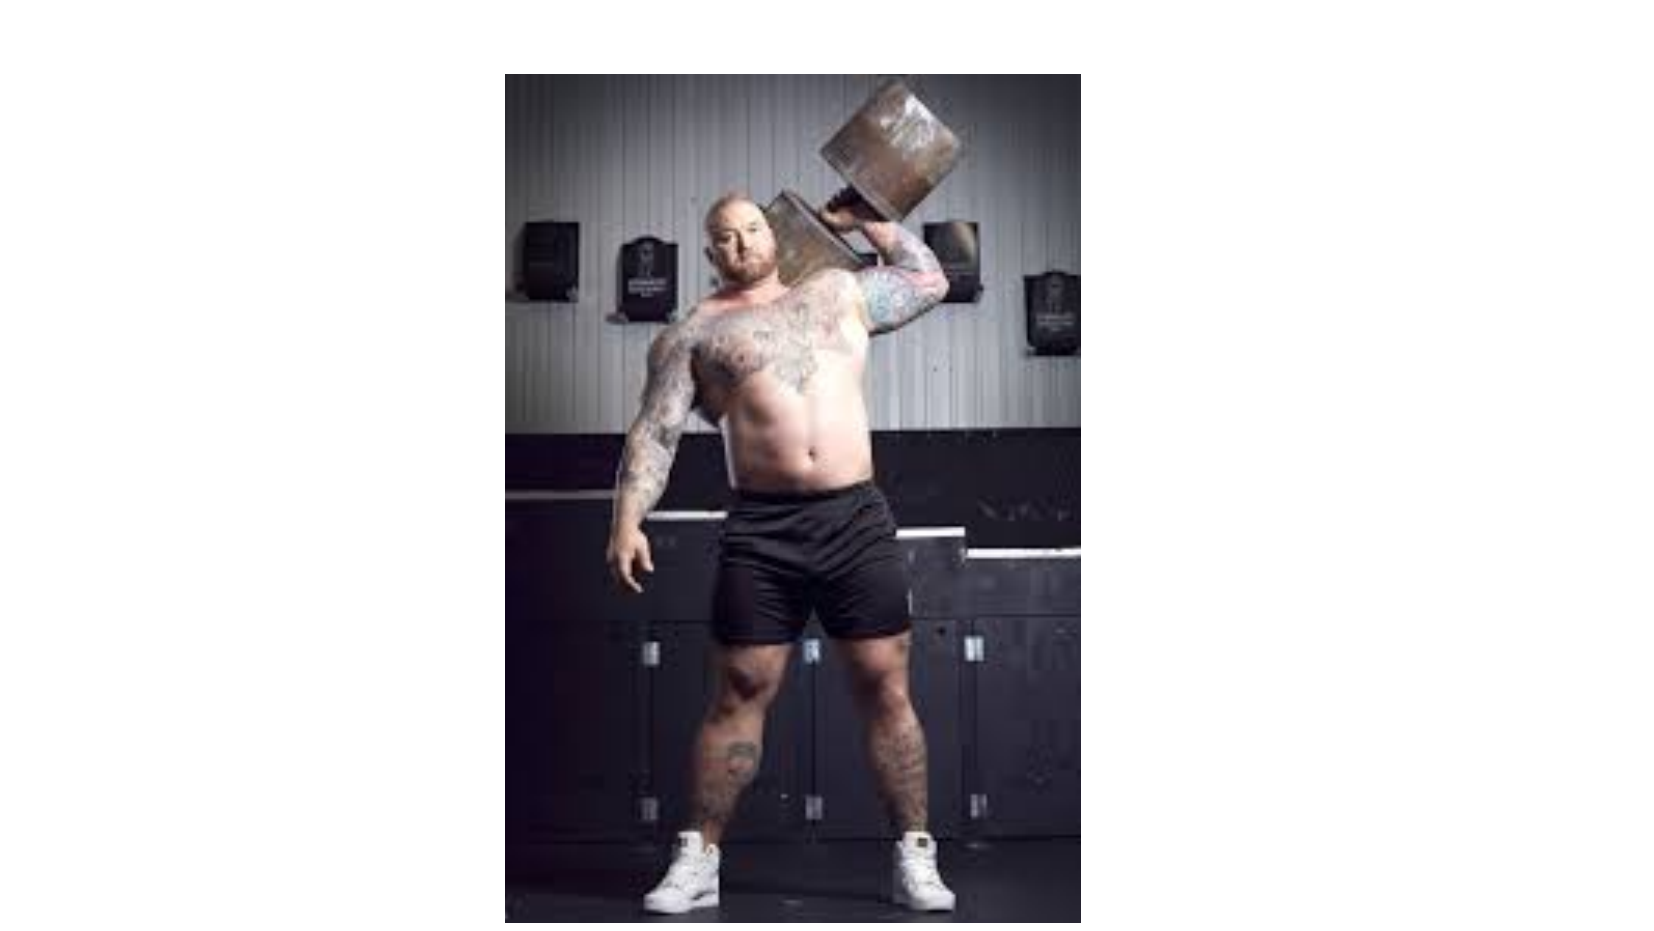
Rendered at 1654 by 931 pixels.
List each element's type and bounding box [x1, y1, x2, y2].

picture [505, 74, 1081, 923]
